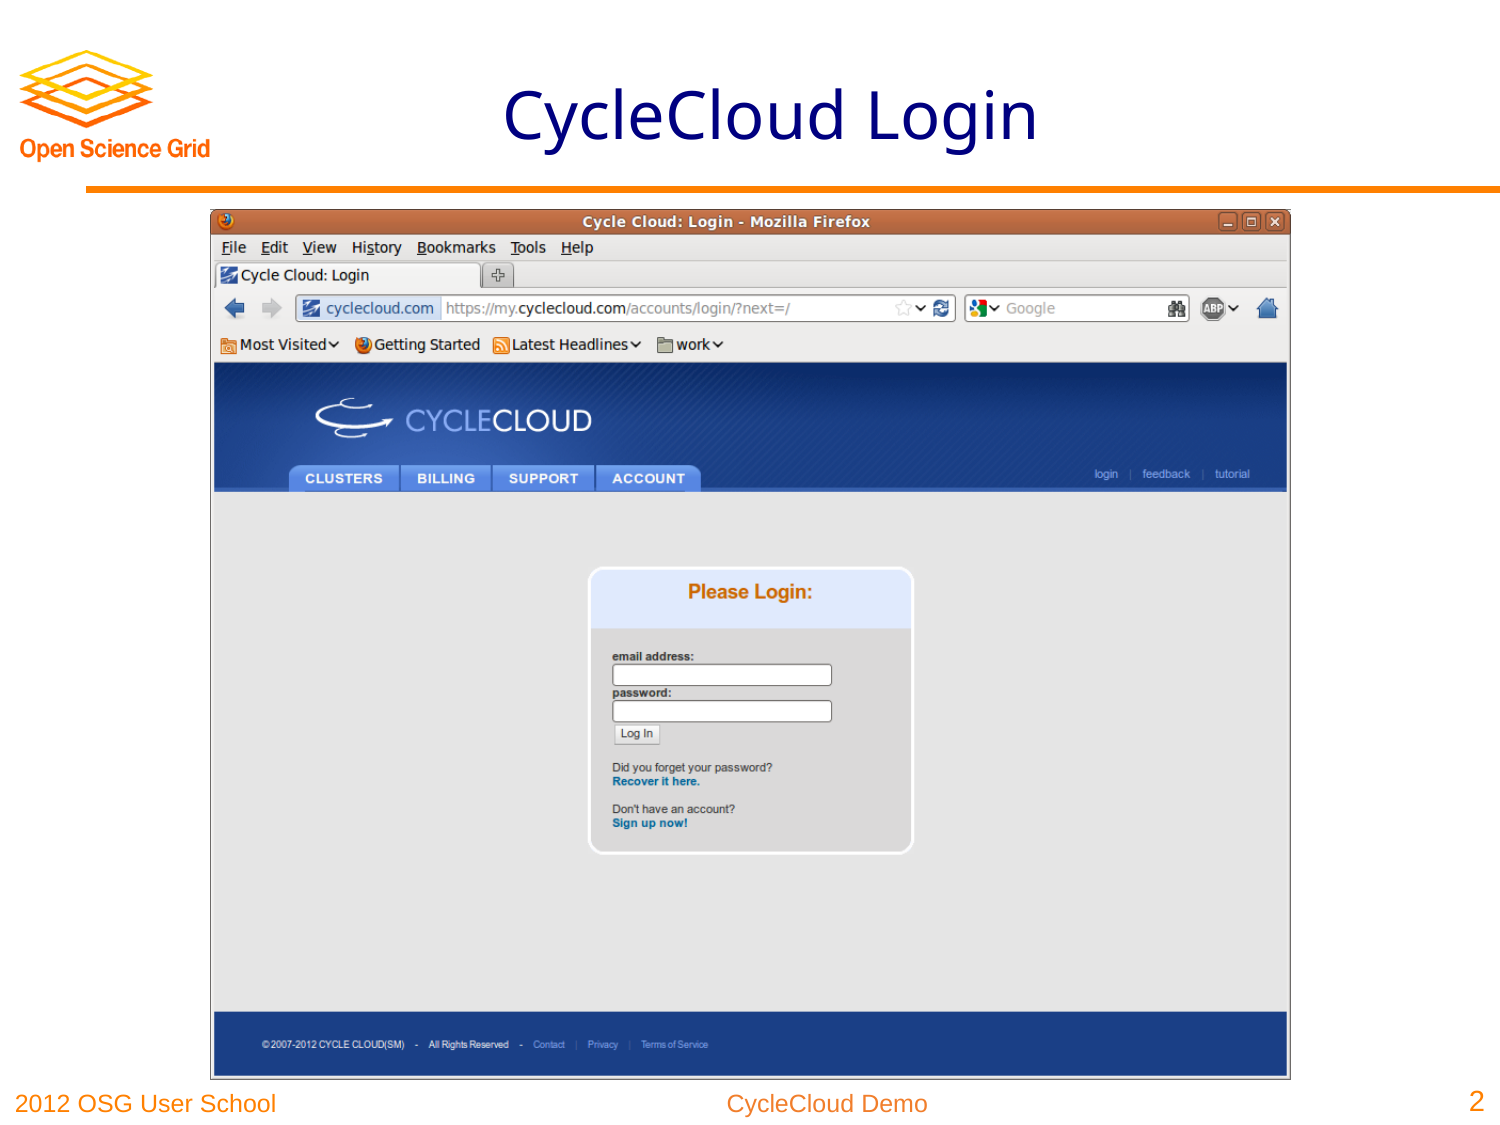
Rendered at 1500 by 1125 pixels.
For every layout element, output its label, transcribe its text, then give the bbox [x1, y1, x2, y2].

picture [0, 27, 201, 179]
picture [210, 209, 1291, 1081]
text_box <number> [1431, 1050, 1500, 1125]
title CycleCloud Login [201, 11, 1342, 214]
